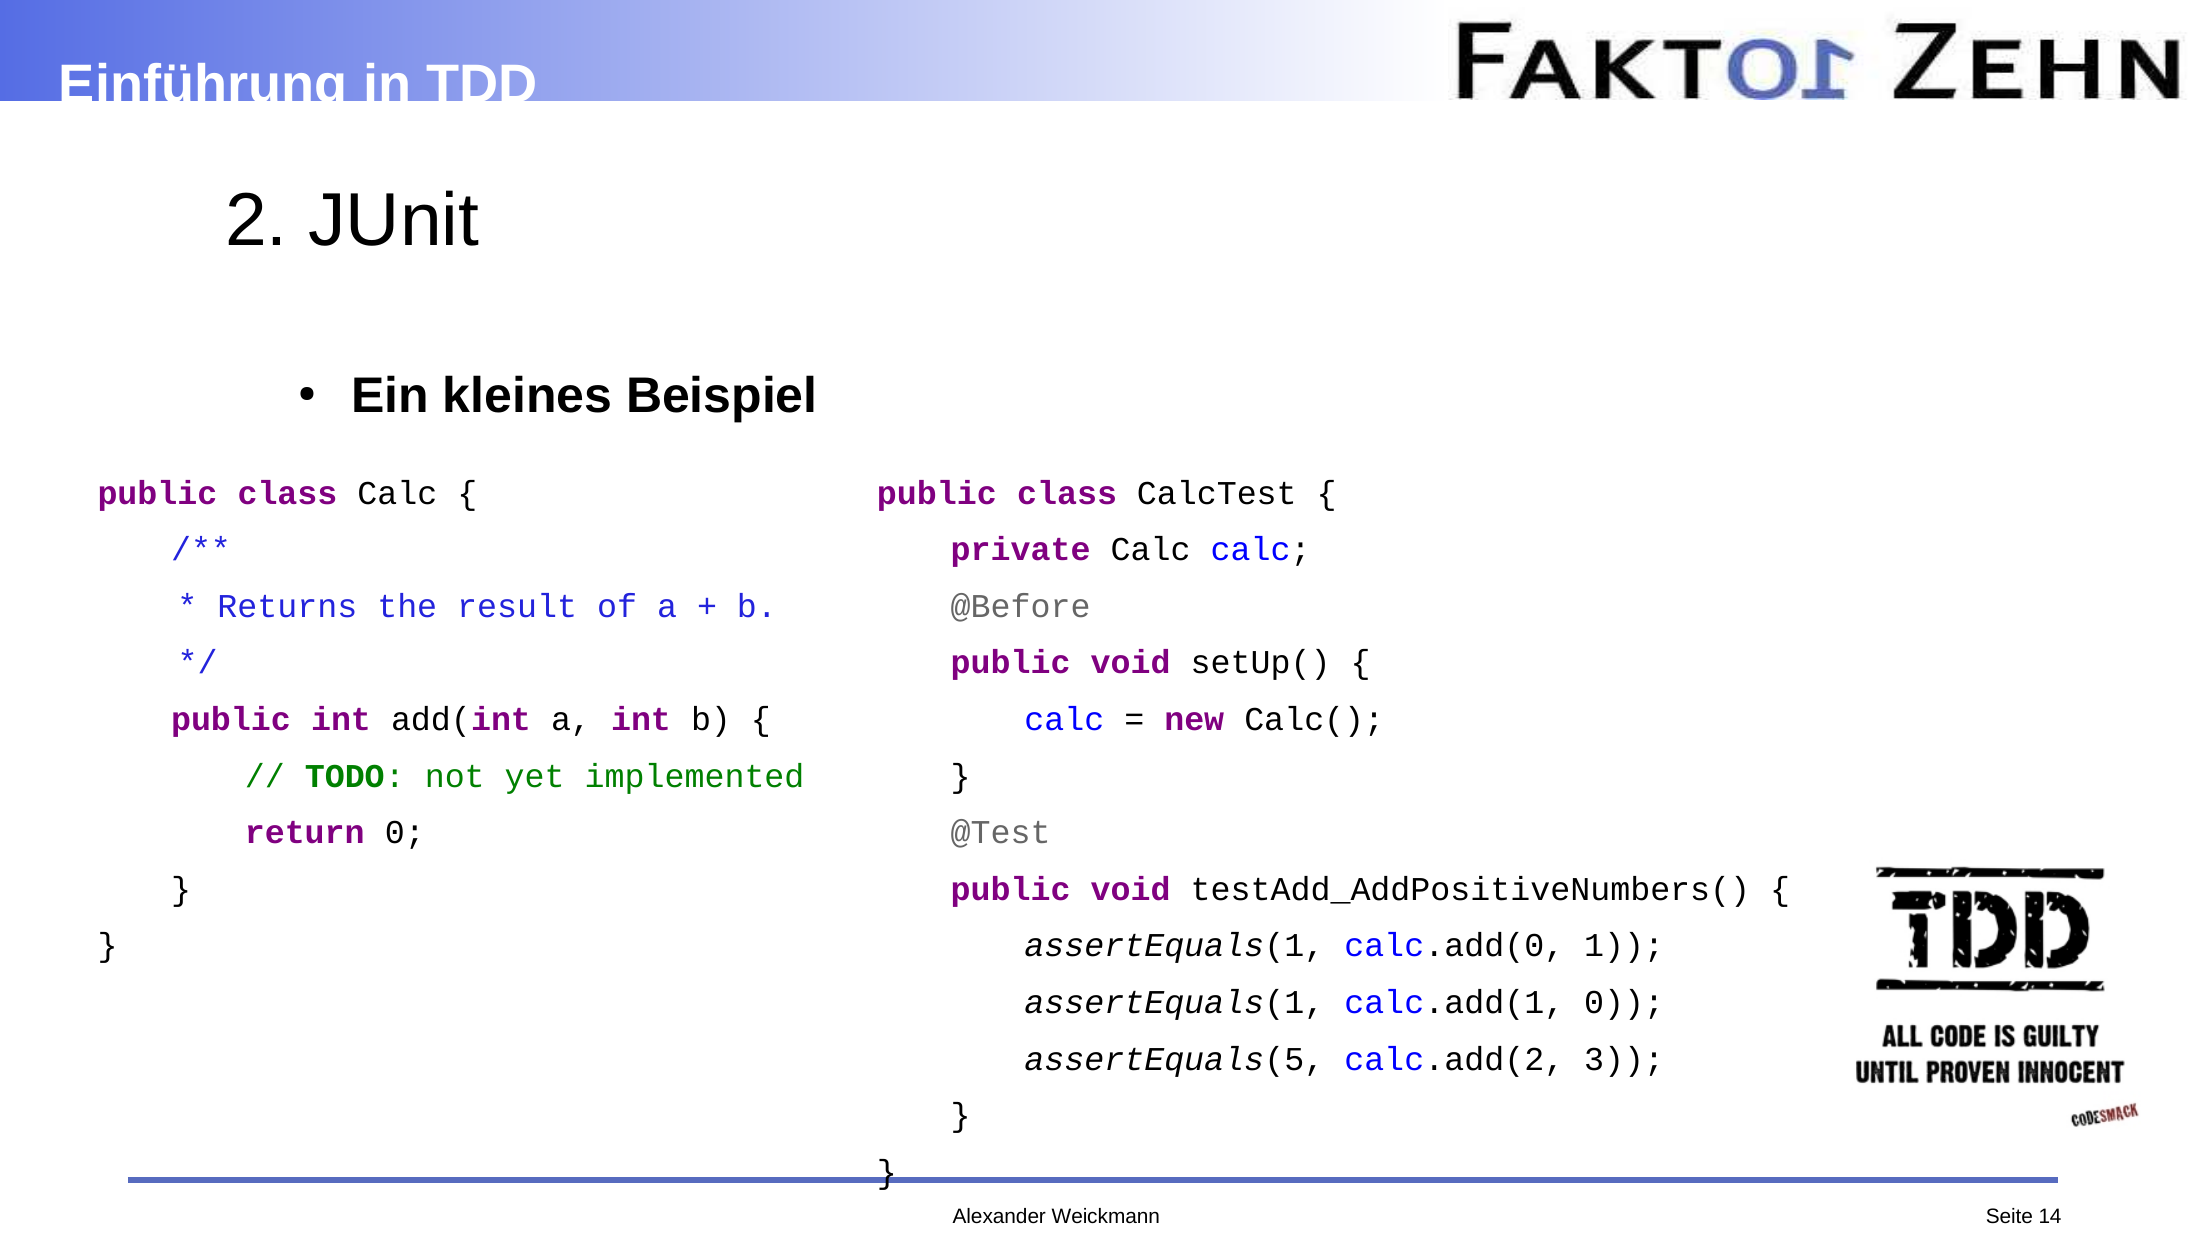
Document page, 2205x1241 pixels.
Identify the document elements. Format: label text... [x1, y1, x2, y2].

text_box public class Calc { /** * Returns the result of a + b. */ public int add(int a, int b) { // TODO: not yet implemented return 0; } } [97, 457, 869, 932]
picture [1840, 808, 2141, 1176]
text_box public class CalcTest { private Calc calc; @Before public void setUp() { calc = new Calc(); } @Test public void testAdd_AddPositiveNumbers() { assertEquals(1, calc.add(0, 1)); assertEquals(1, calc.add(1, 0)); assertEquals(5, calc.add(2, 3)); } } [876, 457, 1940, 1151]
picture [1448, 7, 2191, 100]
list Ein kleines Beispiel [280, 339, 2036, 1108]
title 2. JUnit [225, 142, 1981, 296]
